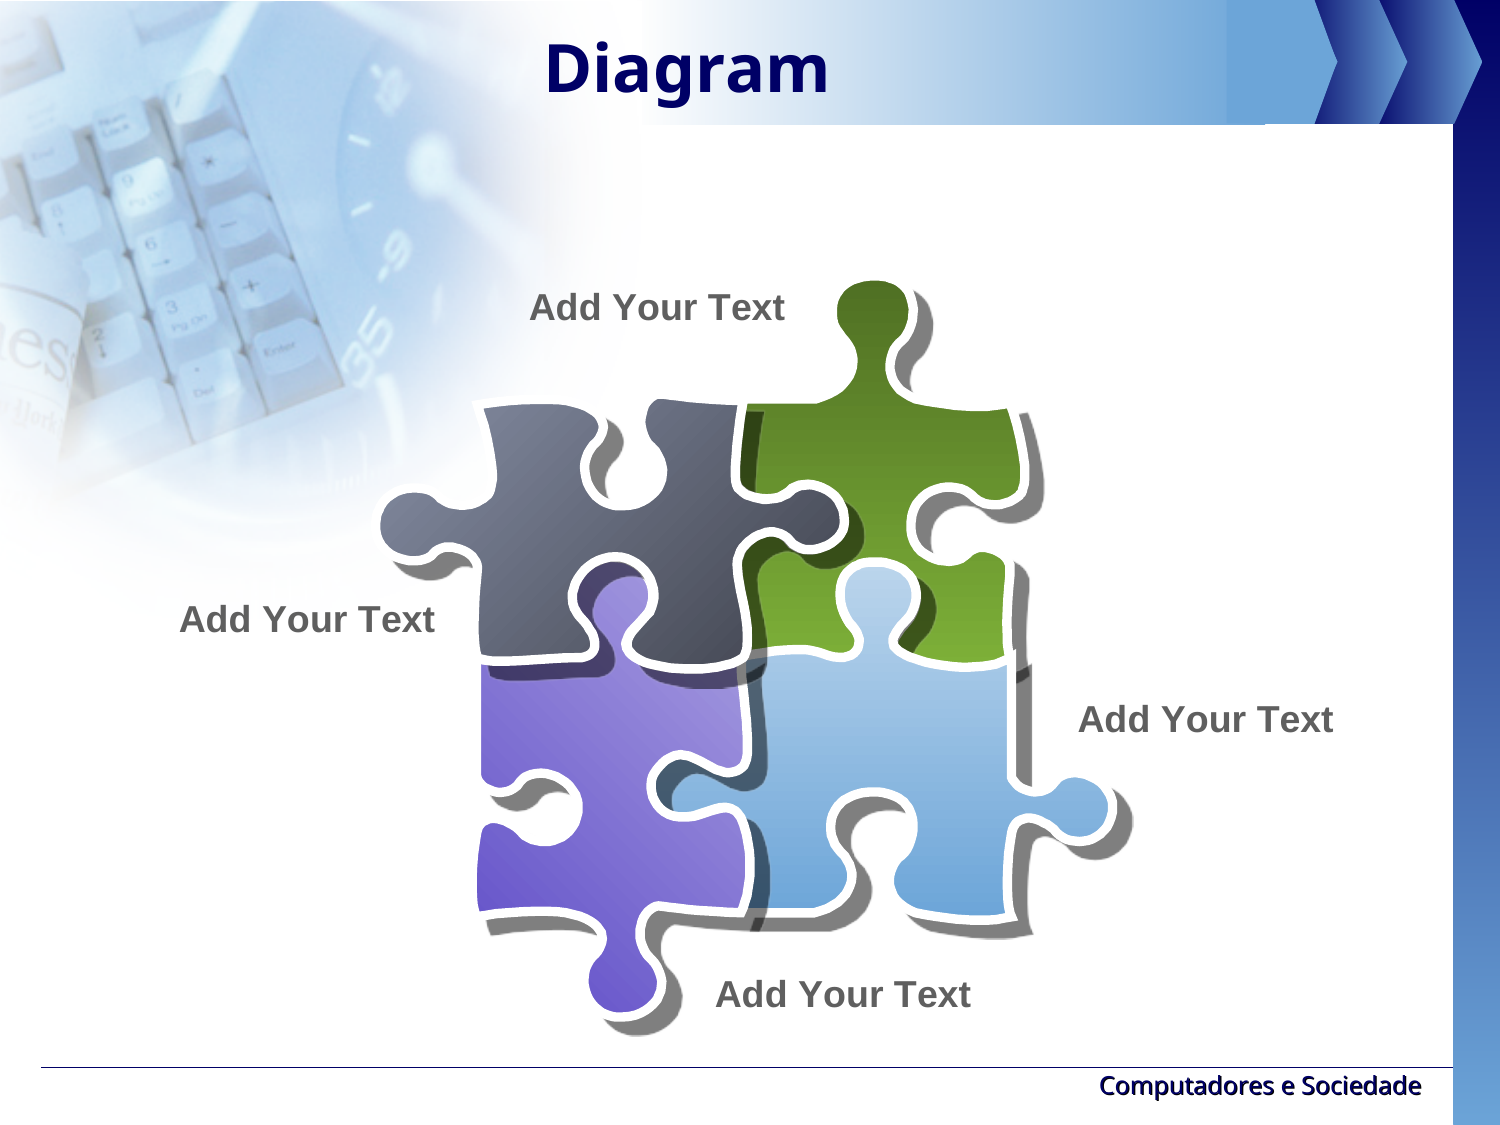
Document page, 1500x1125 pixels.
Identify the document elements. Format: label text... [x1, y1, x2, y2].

text_box Add Your Text [1062, 687, 1349, 748]
text_box Add Your Text [399, 274, 801, 336]
text_box Add Your Text [699, 962, 1162, 1023]
text_box Add Your Text [137, 587, 451, 648]
text_box [375, 275, 1113, 1017]
title Diagram [74, 18, 1300, 115]
